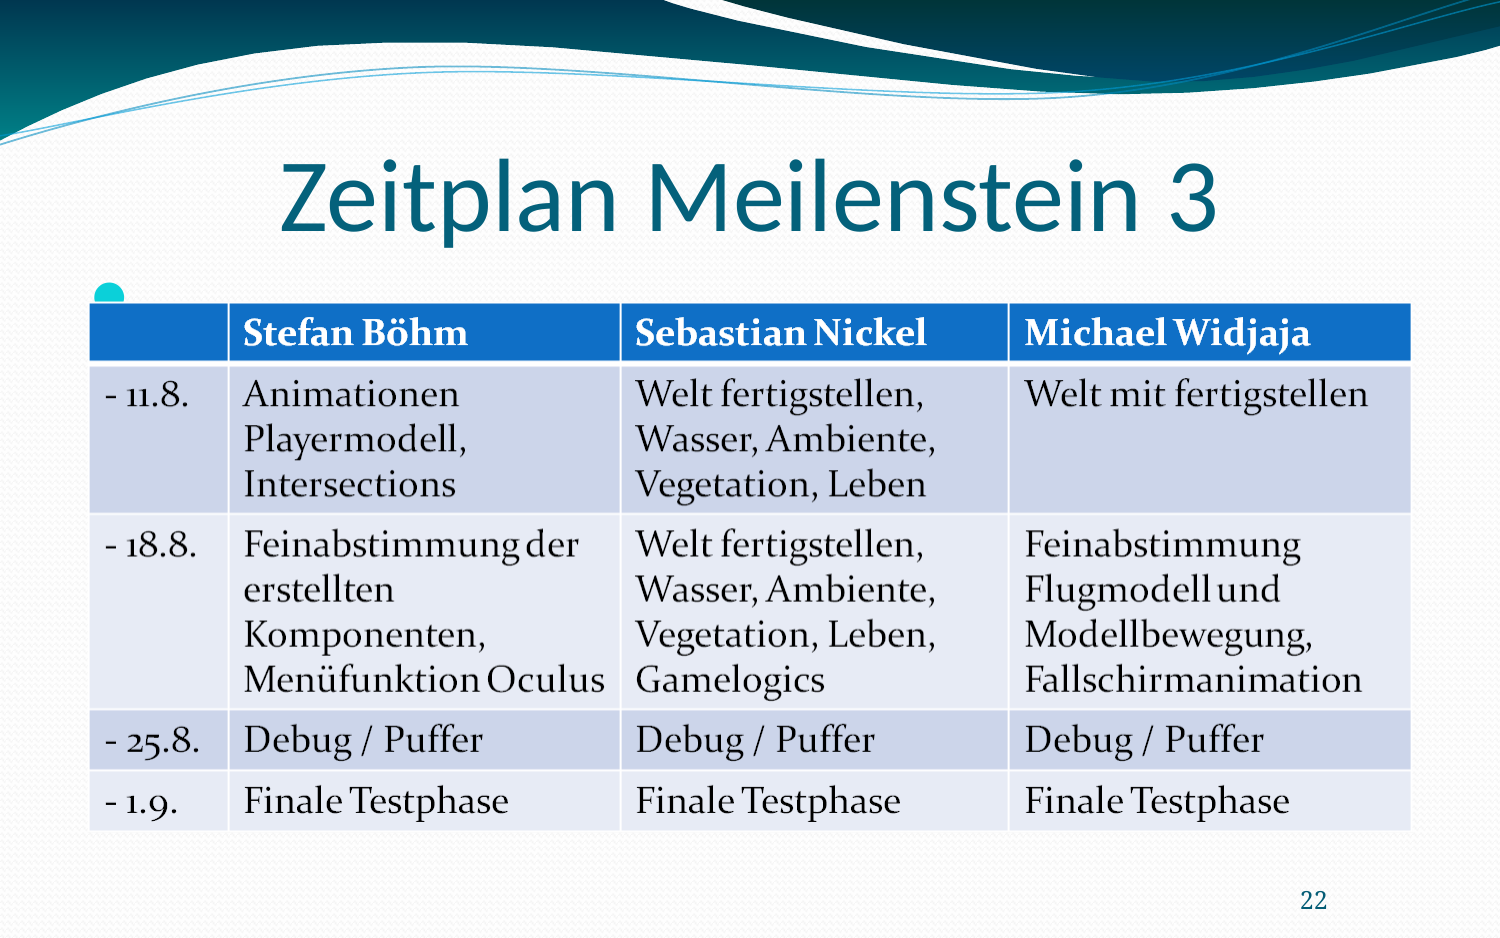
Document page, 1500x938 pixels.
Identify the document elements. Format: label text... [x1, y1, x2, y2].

picture [77, 291, 1423, 844]
title Zeitplan Meilenstein 3 [75, 96, 1426, 253]
list [75, 264, 1426, 865]
text_box 22 [1299, 868, 1426, 919]
